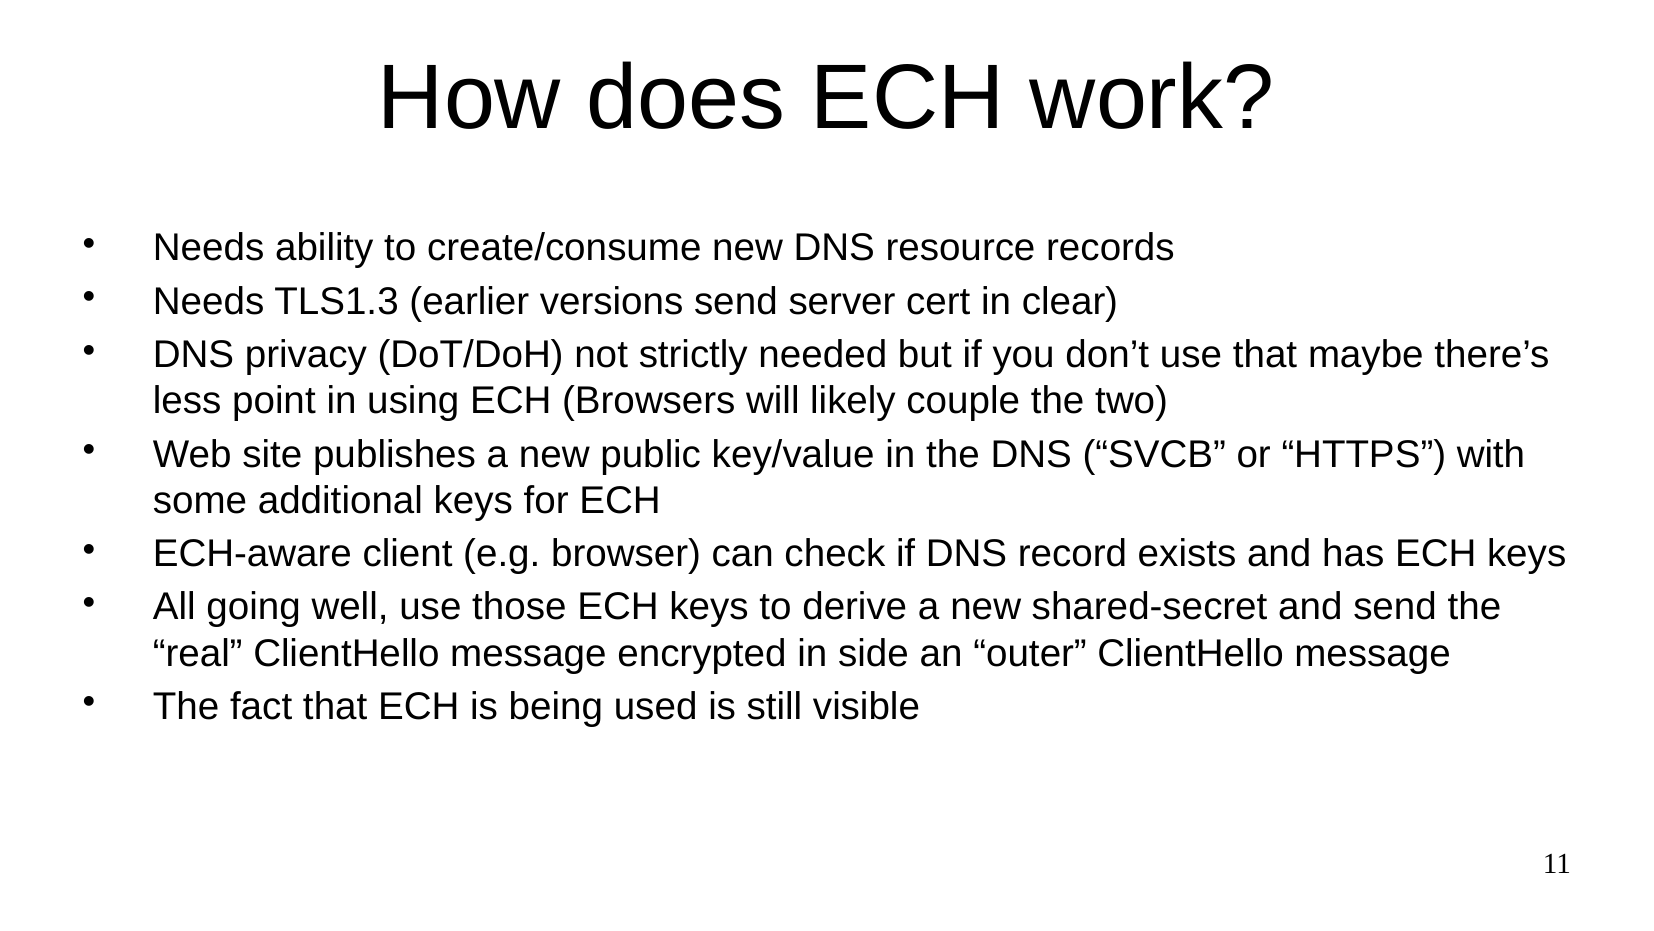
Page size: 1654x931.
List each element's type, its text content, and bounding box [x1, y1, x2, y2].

list Needs ability to create/consume new DNS resource records Needs TLS1.3 (earlier versions send server cert in clear) DNS privacy (DoT/DoH) not strictly needed but if you don’t use that maybe there’s less point in using ECH (Browsers will likely couple the two) Web site publishes a new public key/value in the DNS (“SVCB” or “HTTPS”) with some additional keys for ECH ECH-aware client (e.g. browser) can check if DNS record exists and has ECH keys All going well, use those ECH keys to derive a new shared-secret and send the “real” ClientHello message encrypted in side an “outer” ClientHello message The fact that ECH is being used is still visible [82, 222, 1571, 762]
title How does ECH work? [82, 36, 1571, 193]
